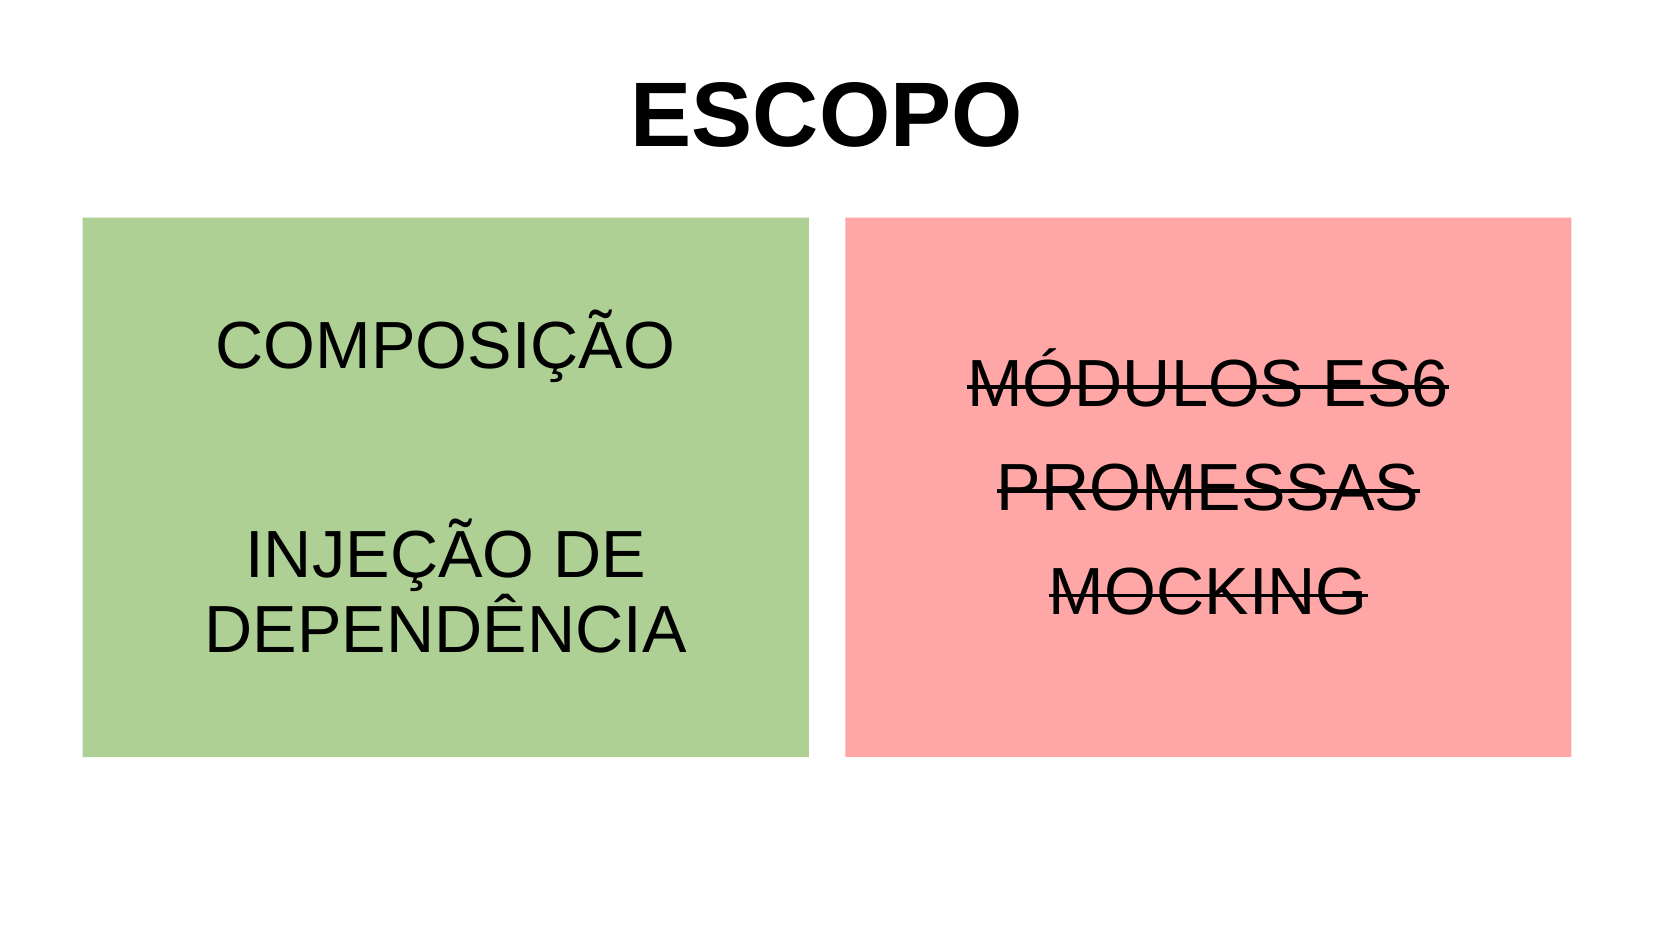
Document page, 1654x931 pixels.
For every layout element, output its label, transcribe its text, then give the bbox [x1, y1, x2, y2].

title ESCOPO [82, 37, 1571, 193]
list COMPOSIÇÃO INJEÇÃO DE DEPENDÊNCIA [82, 217, 809, 758]
list MÓDULOS ES6 PROMESSAS MOCKING [845, 217, 1572, 758]
